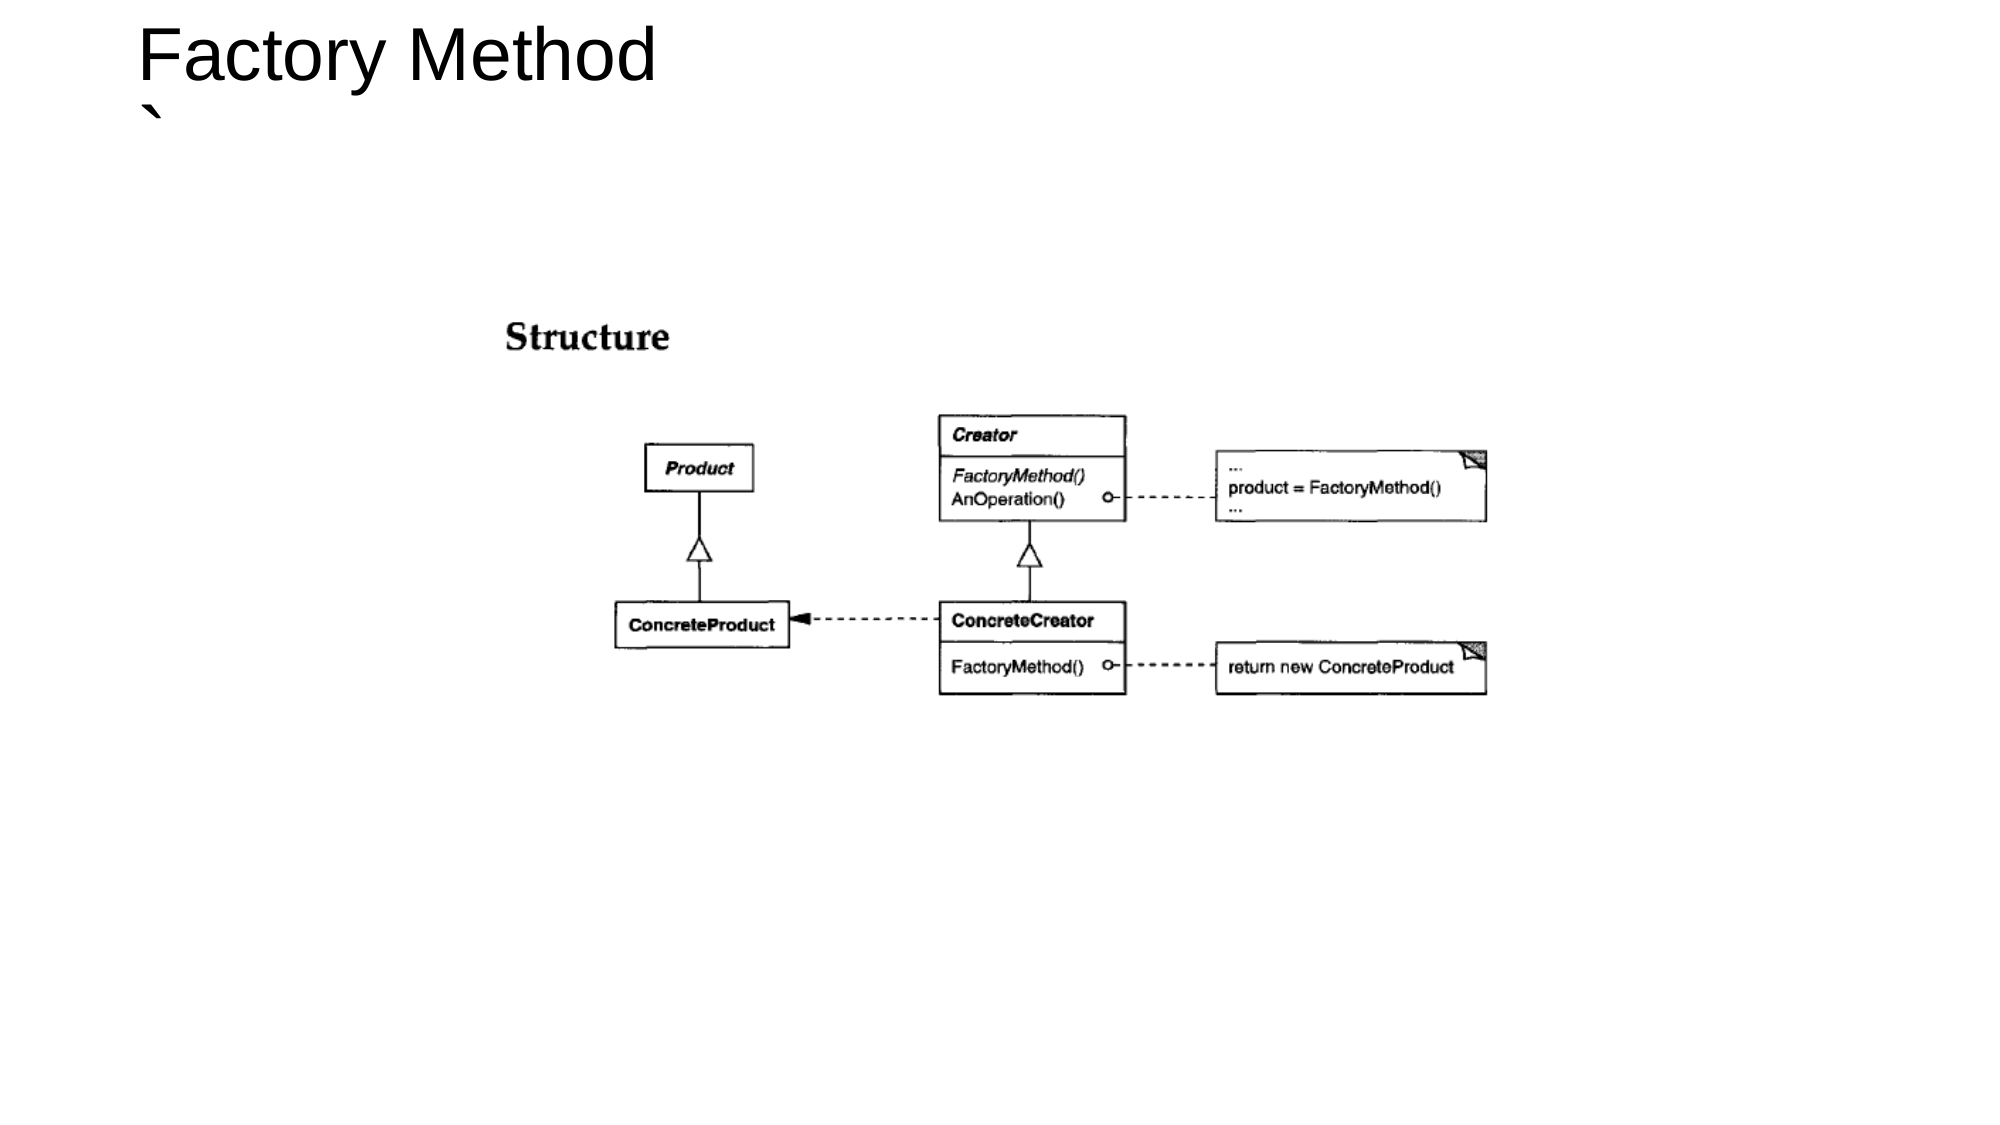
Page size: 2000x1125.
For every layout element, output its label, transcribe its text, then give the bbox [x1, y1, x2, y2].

title Factory Method ` [137, 1, 706, 197]
picture [490, 304, 1544, 721]
